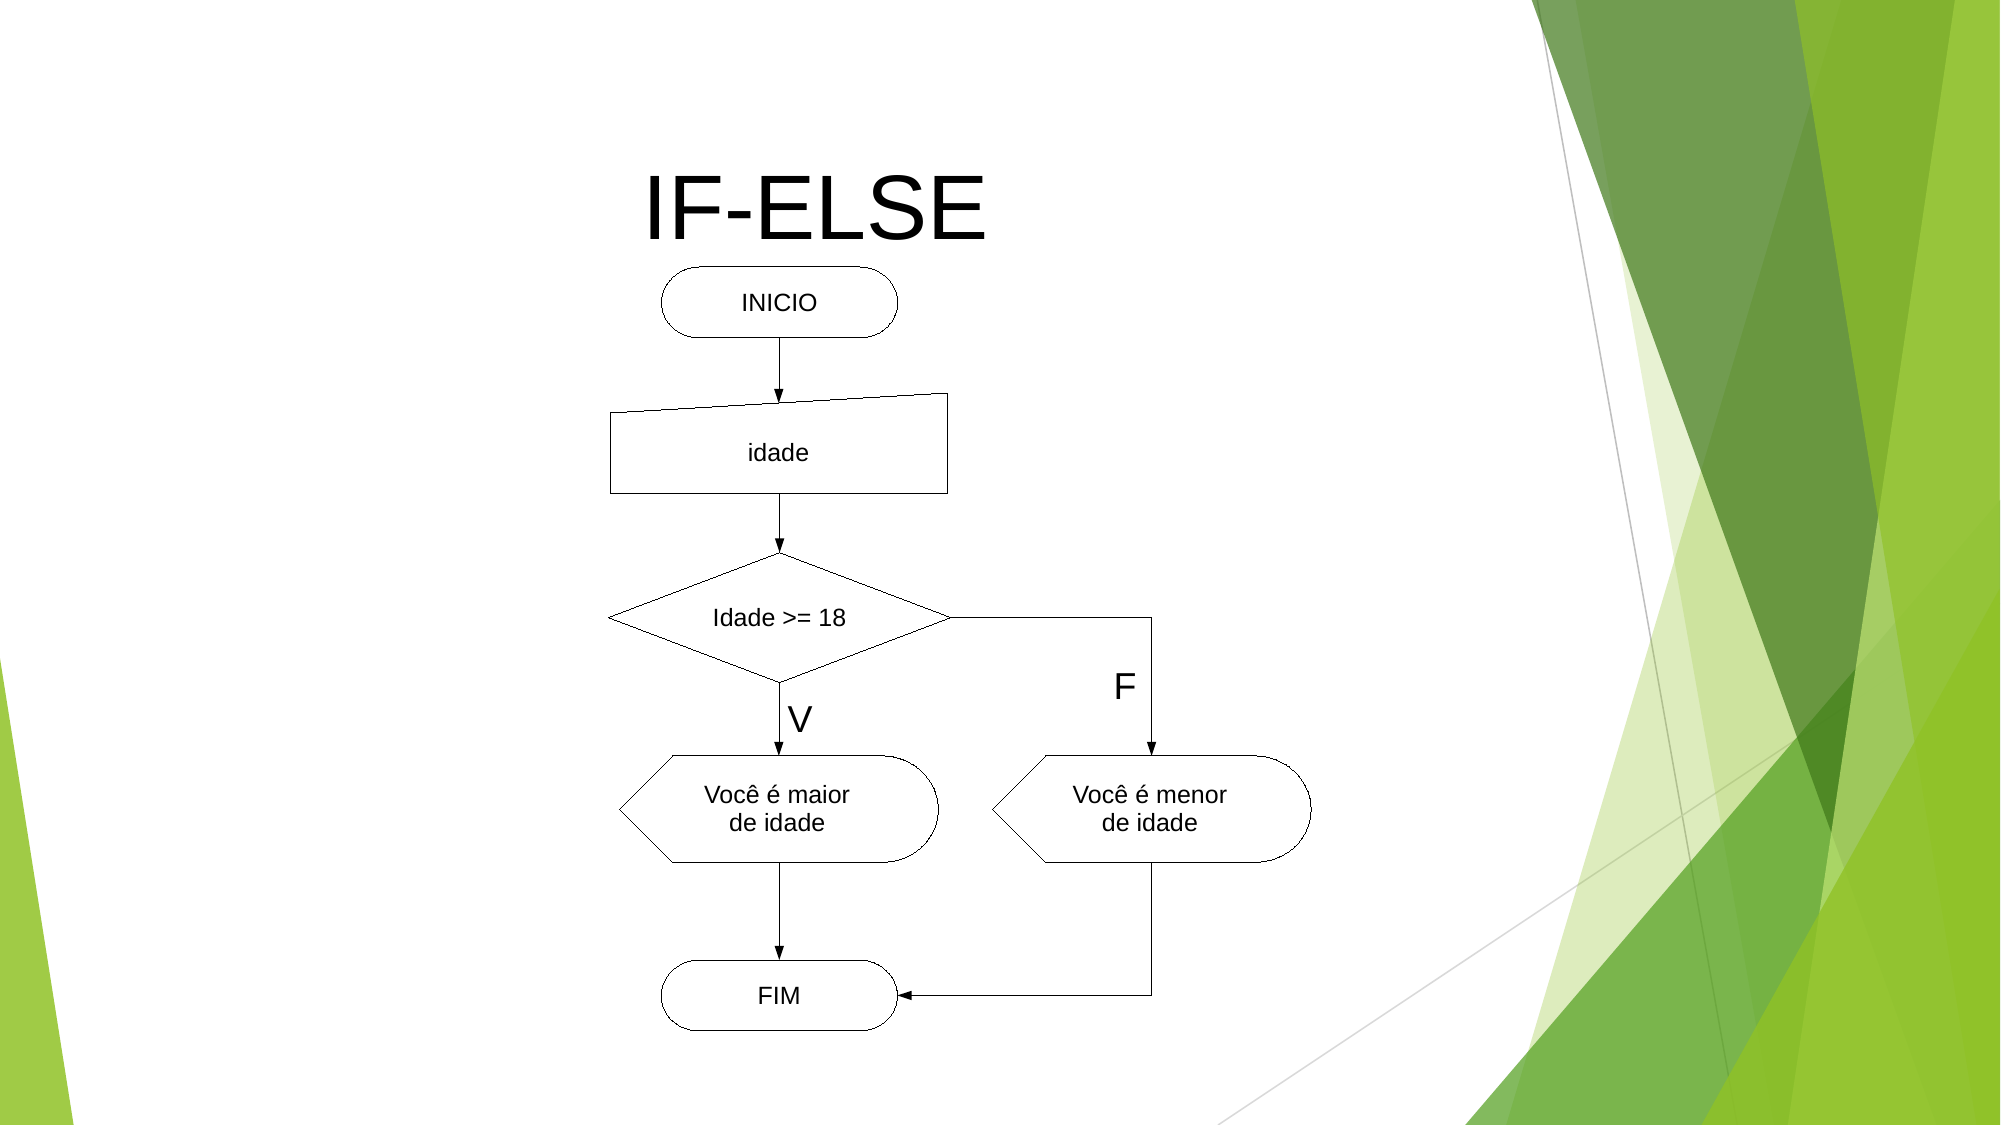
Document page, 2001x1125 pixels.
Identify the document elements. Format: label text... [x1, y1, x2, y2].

text_box Você é menor de idade [992, 755, 1312, 863]
text_box Você é maior de idade [619, 755, 939, 863]
title IF-ELSE [111, 99, 1522, 317]
text_box INICIO [661, 266, 898, 338]
text_box FIM [661, 960, 898, 1031]
text_box Idade >= 18 [608, 552, 950, 683]
text_box idade [610, 393, 948, 494]
